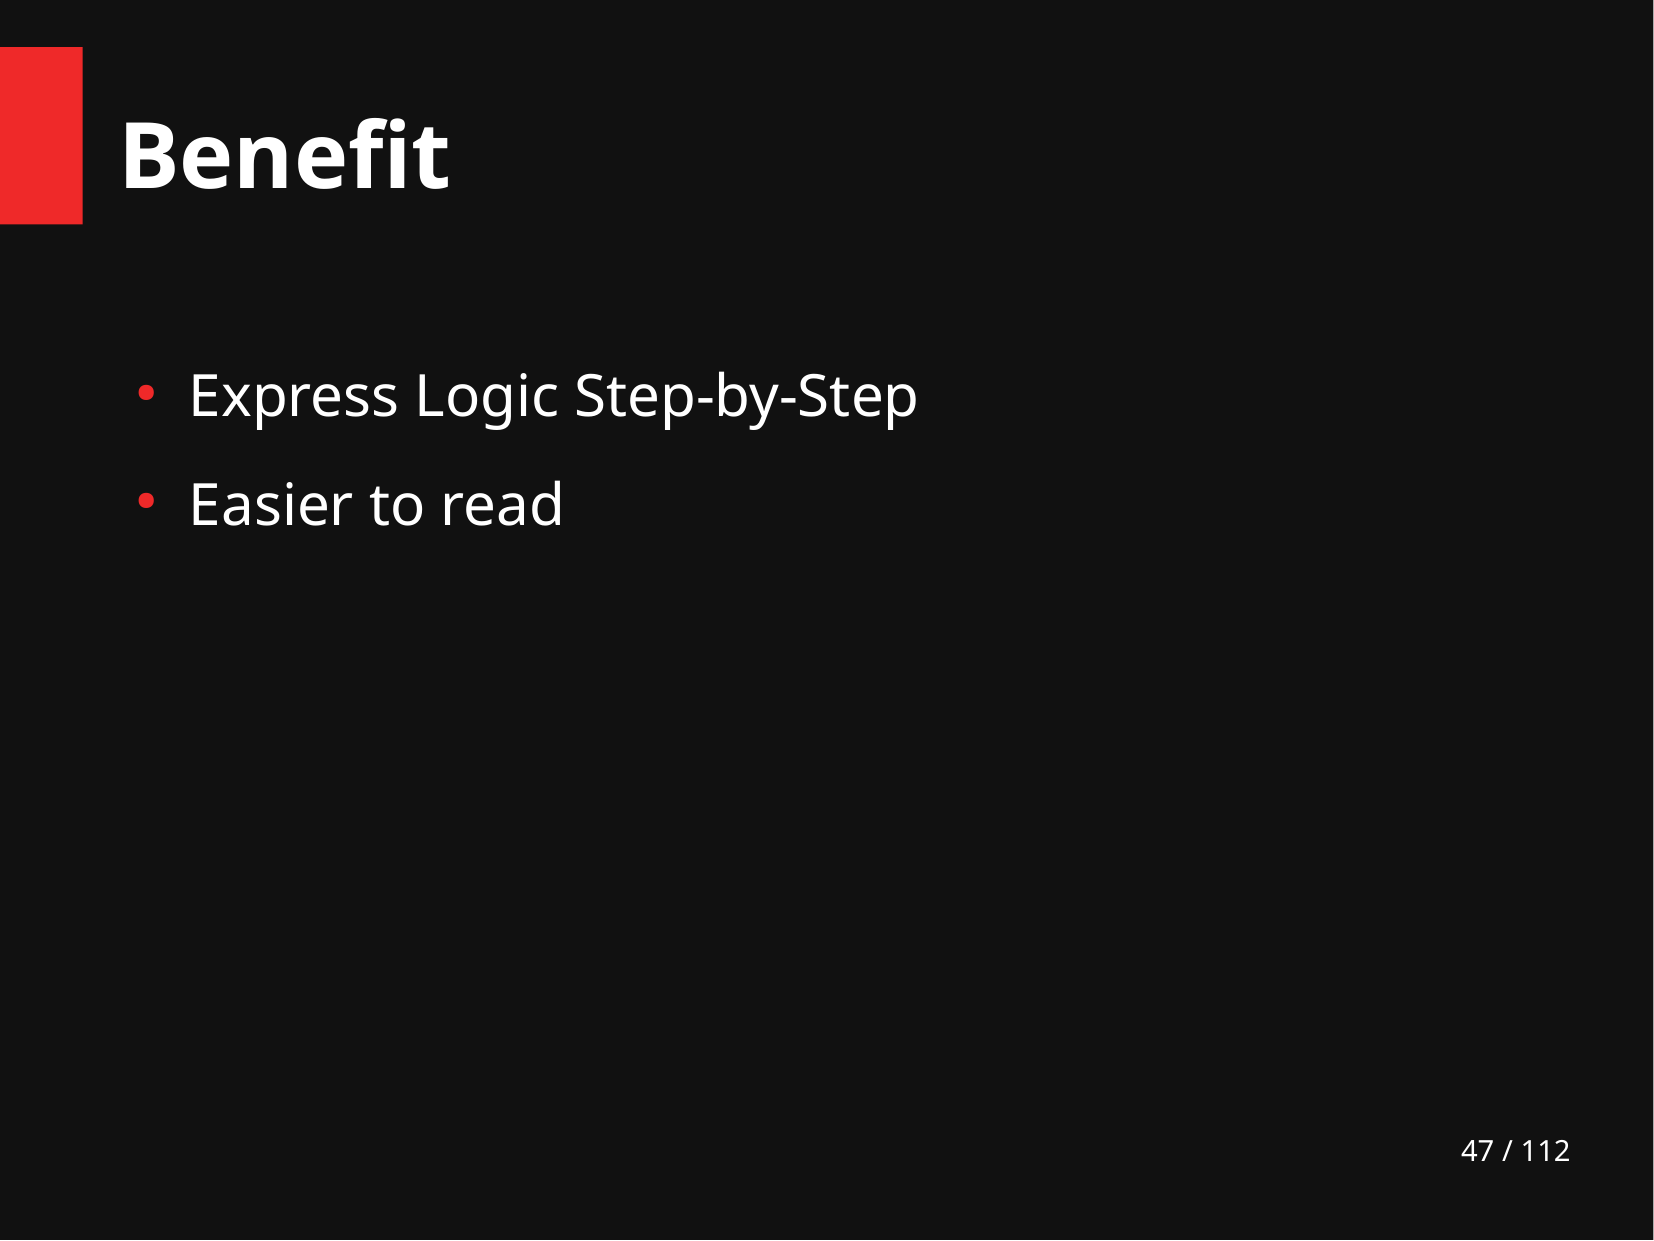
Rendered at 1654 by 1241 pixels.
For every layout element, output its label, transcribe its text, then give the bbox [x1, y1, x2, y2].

title Benefit [118, 49, 1571, 257]
list Express Logic Step-by-Step Easier to read [118, 354, 1536, 1074]
